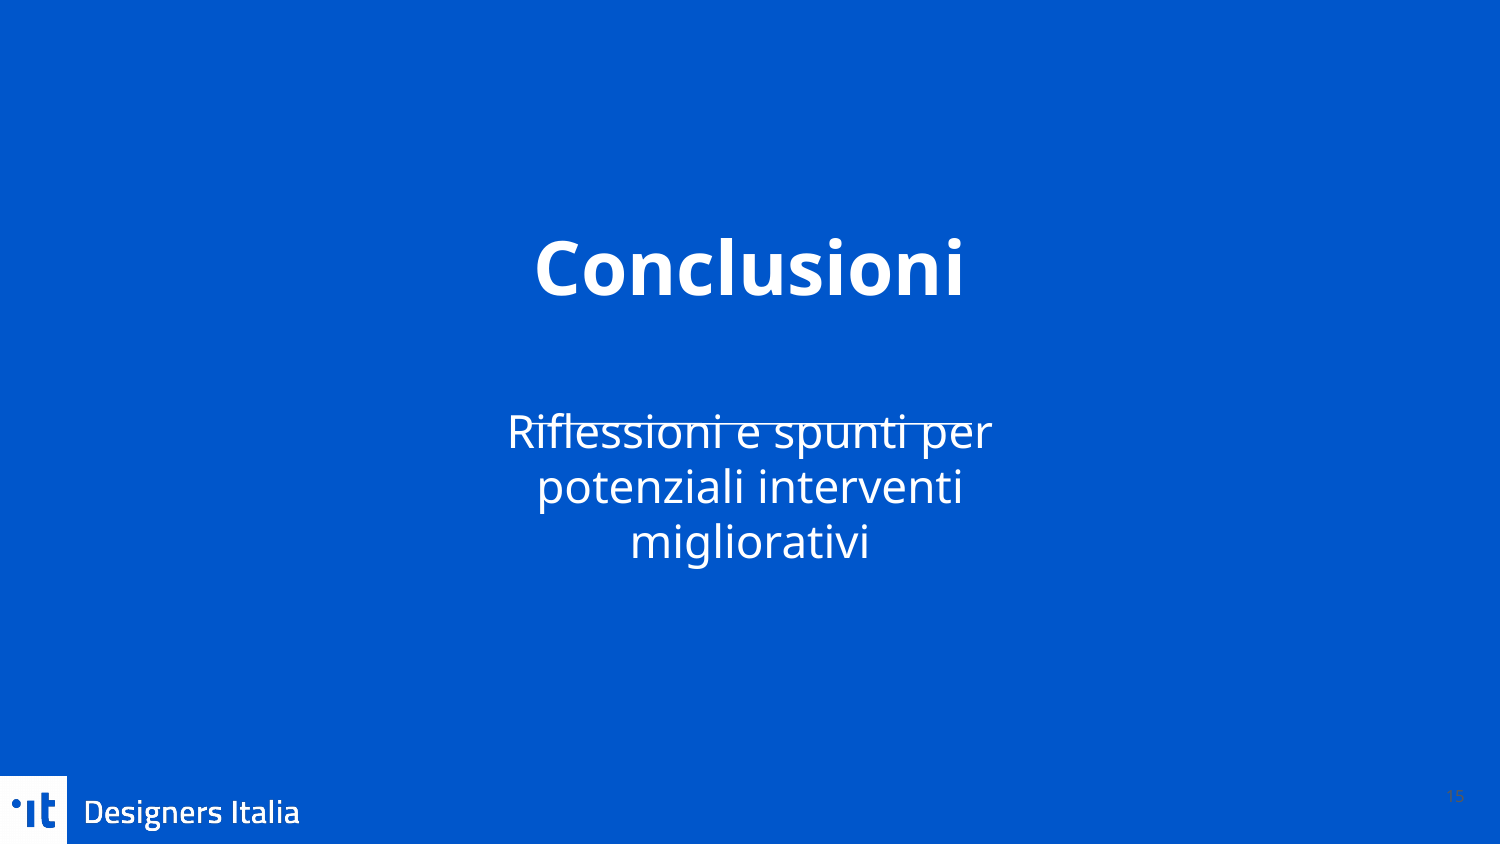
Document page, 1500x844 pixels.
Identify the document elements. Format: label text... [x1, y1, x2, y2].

picture [0, 776, 317, 844]
slide_number <number> [1389, 764, 1480, 830]
text_box Conclusioni [148, 155, 1351, 376]
text_box Riflessioni e spunti per potenziali interventi migliorativi [401, 462, 1099, 508]
